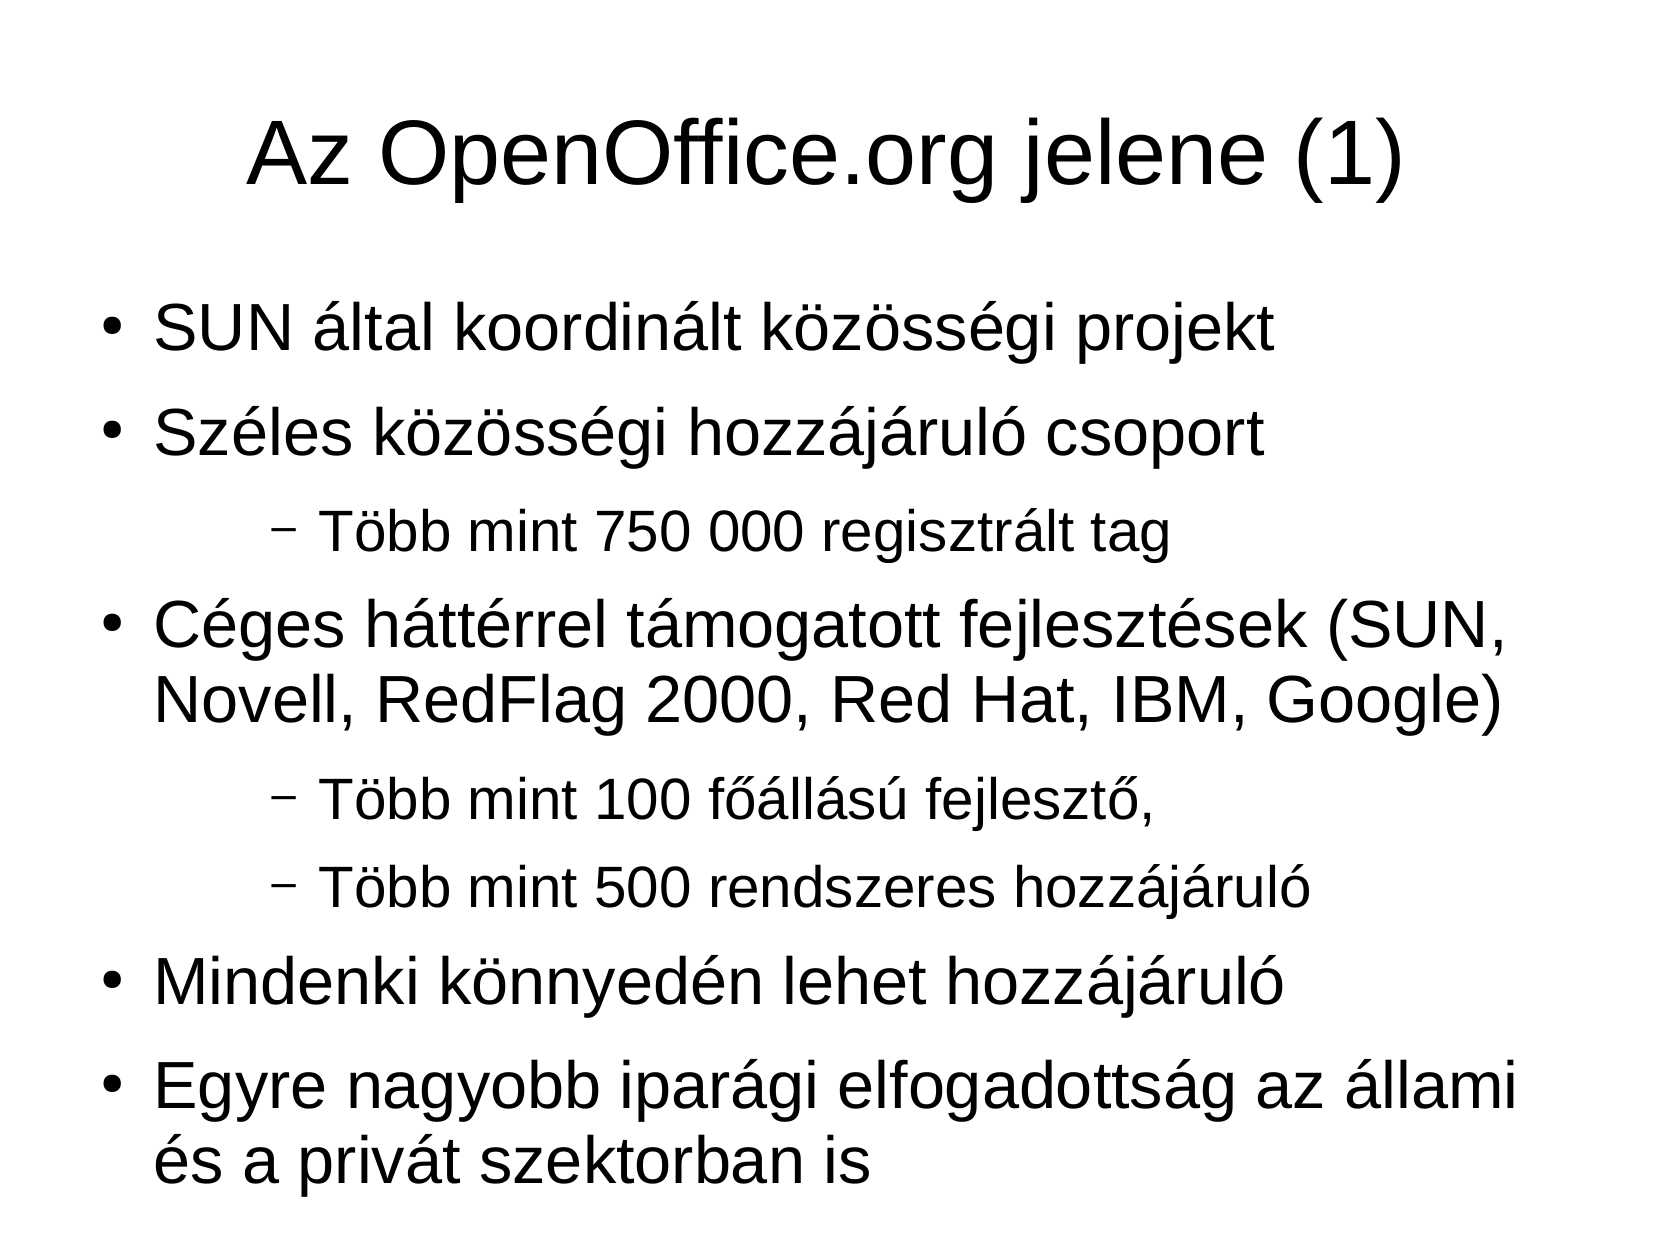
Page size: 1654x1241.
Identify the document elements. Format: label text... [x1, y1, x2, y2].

list SUN által koordinált közösségi projekt Széles közösségi hozzájáruló csoport Több mint 750 000 regisztrált tag Céges háttérrel támogatott fejlesztések (SUN, Novell, RedFlag 2000, Red Hat, IBM, Google) Több mint 100 főállású fejlesztő, Több mint 500 rendszeres hozzájáruló Mindenki könnyedén lehet hozzájáruló Egyre nagyobb iparági elfogadottság az állami és a privát szektorban is [82, 290, 1571, 1198]
title Az OpenOffice.org jelene (1) [82, 49, 1571, 257]
